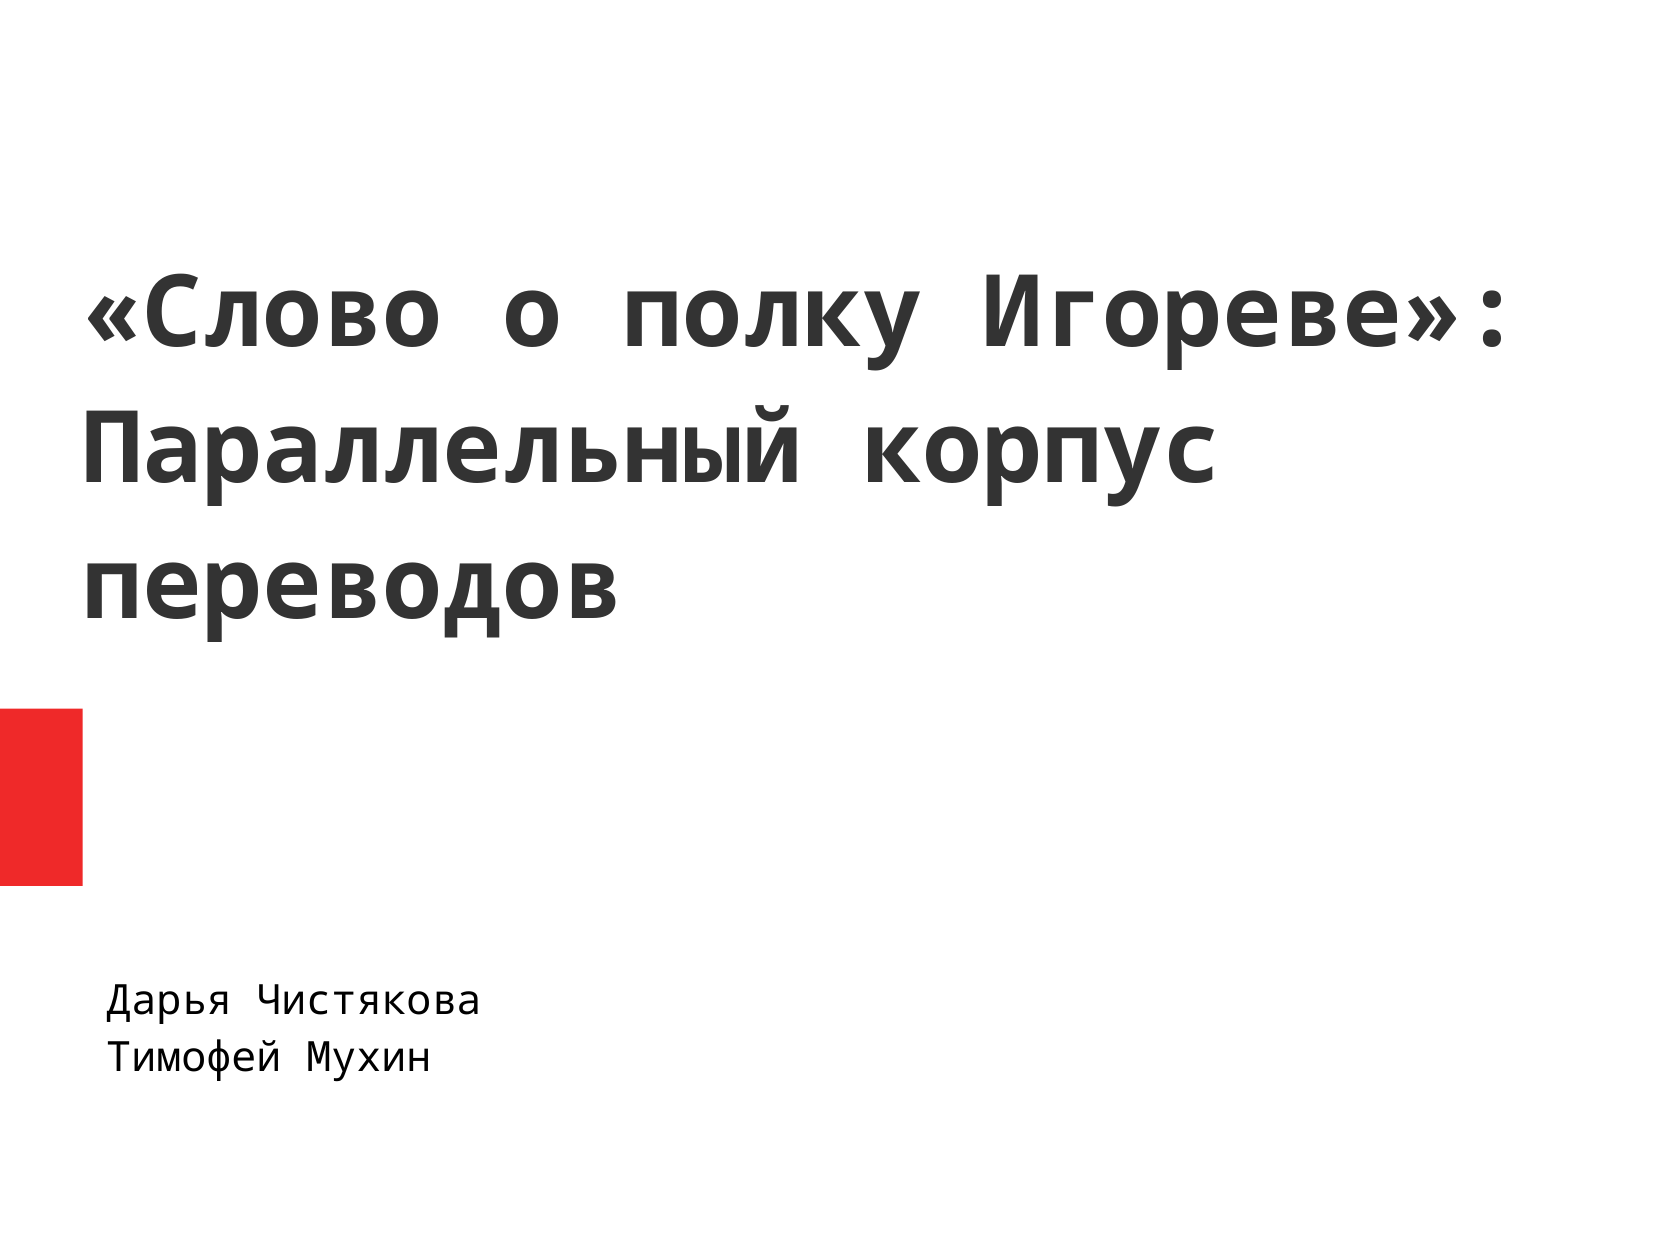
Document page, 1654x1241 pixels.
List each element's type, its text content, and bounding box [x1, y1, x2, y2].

subtitle Дарья Чистякова Тимофей Мухин [106, 921, 1512, 1133]
title «Слово о полку Игореве»: Параллельный корпус переводов [82, 37, 1571, 1123]
